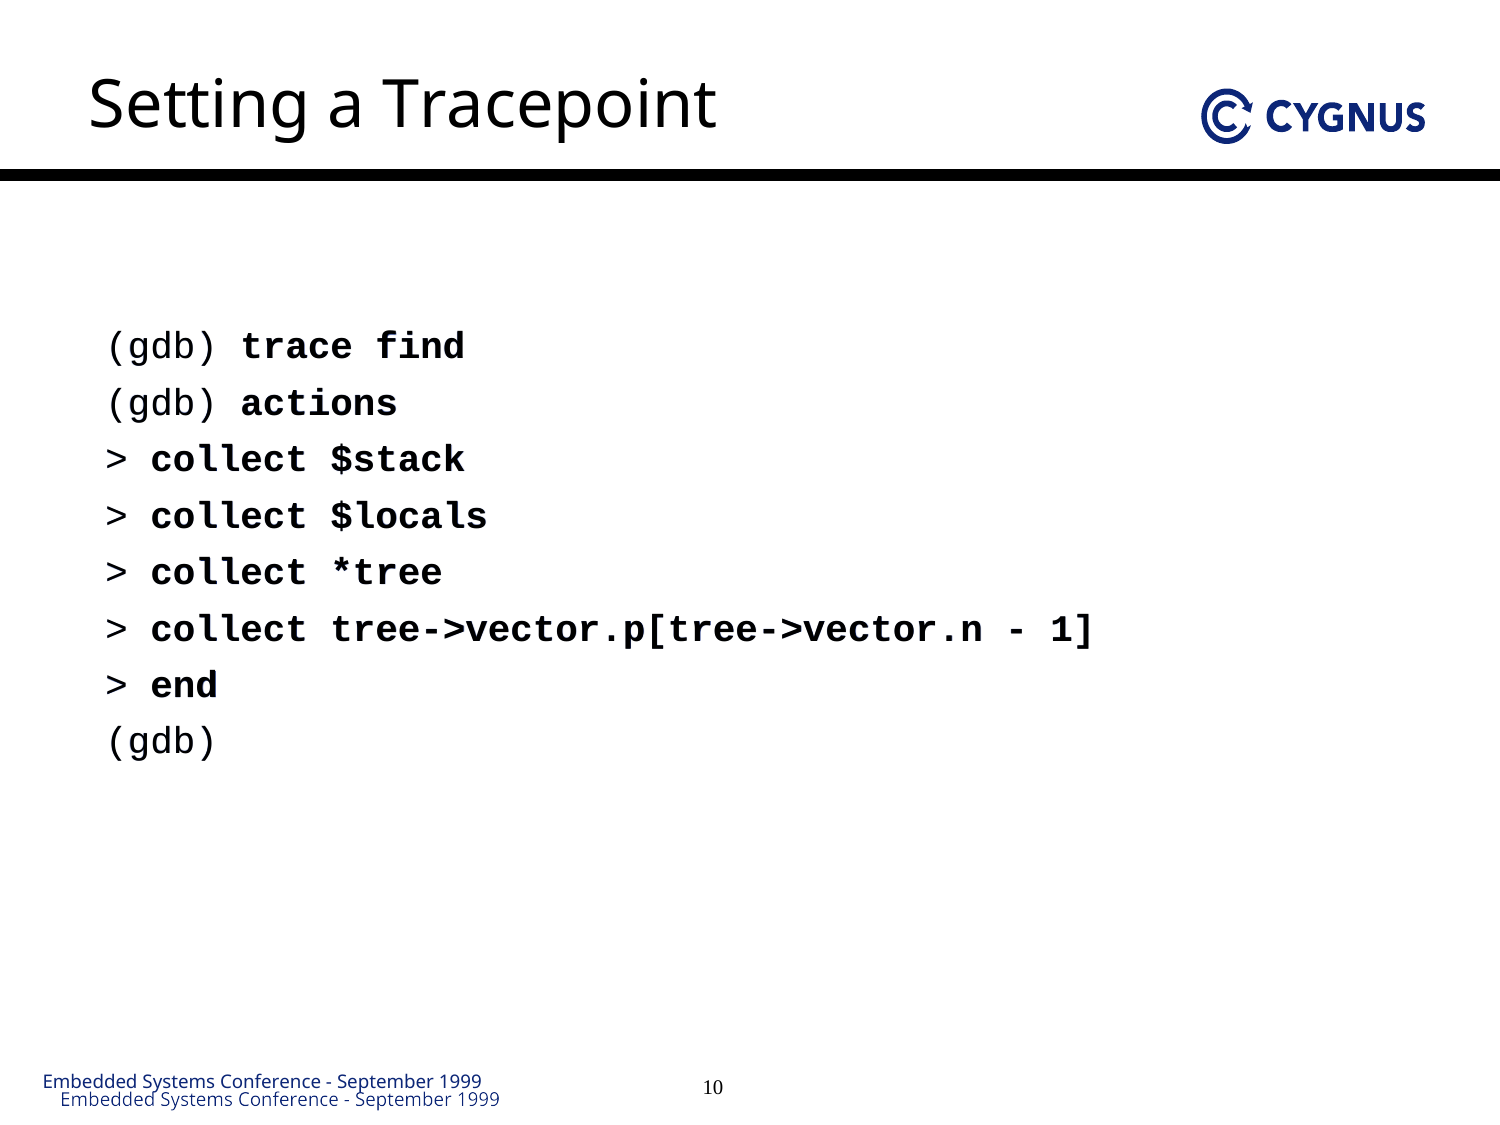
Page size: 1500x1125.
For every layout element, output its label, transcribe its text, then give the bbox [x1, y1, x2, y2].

title Setting a Tracepoint [88, 62, 1189, 134]
list (gdb) trace find (gdb) actions > collect $stack > collect $locals > collect *tree > collect tree->vector.p[tree->vector.n - 1] > end (gdb) [105, 316, 1450, 774]
